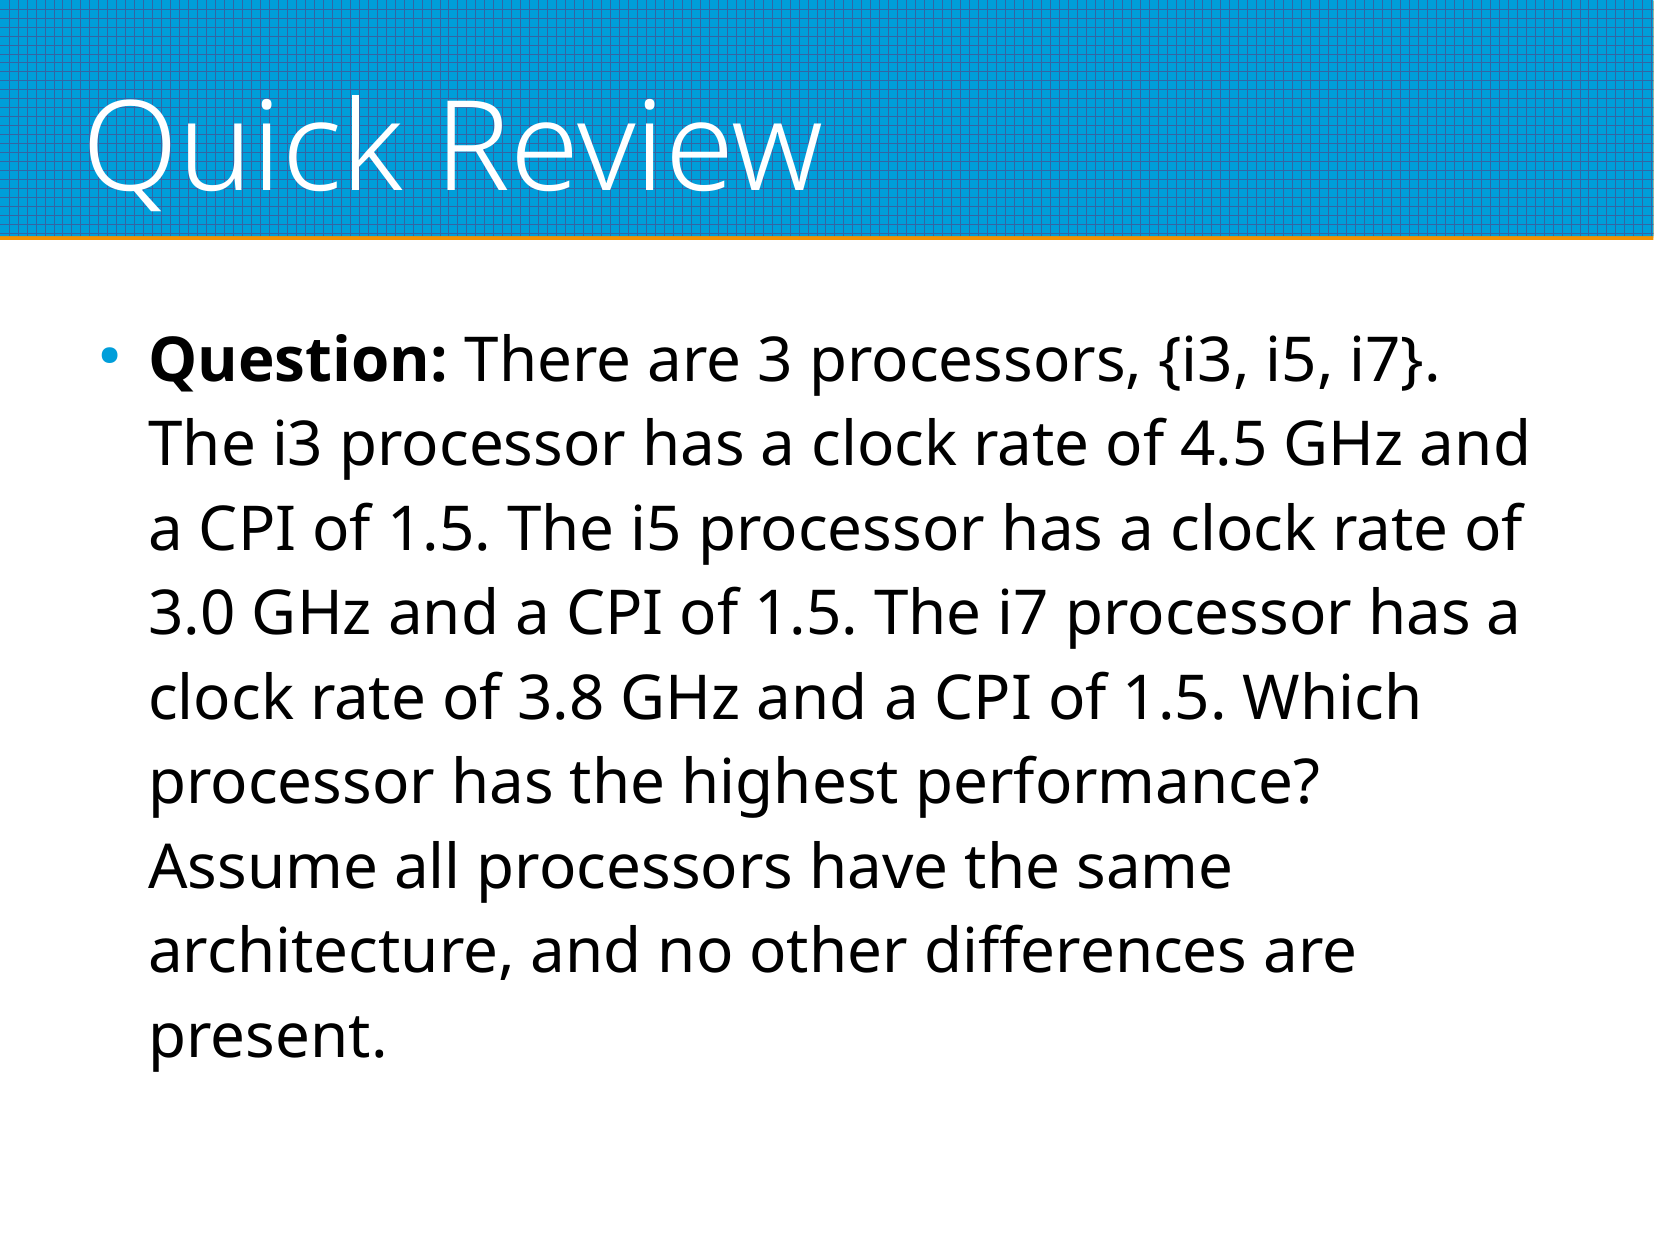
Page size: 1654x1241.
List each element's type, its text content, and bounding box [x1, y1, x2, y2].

list Question: There are 3 processors, {i3, i5, i7}. The i3 processor has a clock rate of 4.5 GHz and a CPI of 1.5. The i5 processor has a clock rate of 3.0 GHz and a CPI of 1.5. The i7 processor has a clock rate of 3.8 GHz and a CPI of 1.5. Which processor has the highest performance? Assume all processors have the same architecture, and no other differences are present. [82, 314, 1563, 1081]
title Quick Review [82, 19, 1571, 227]
